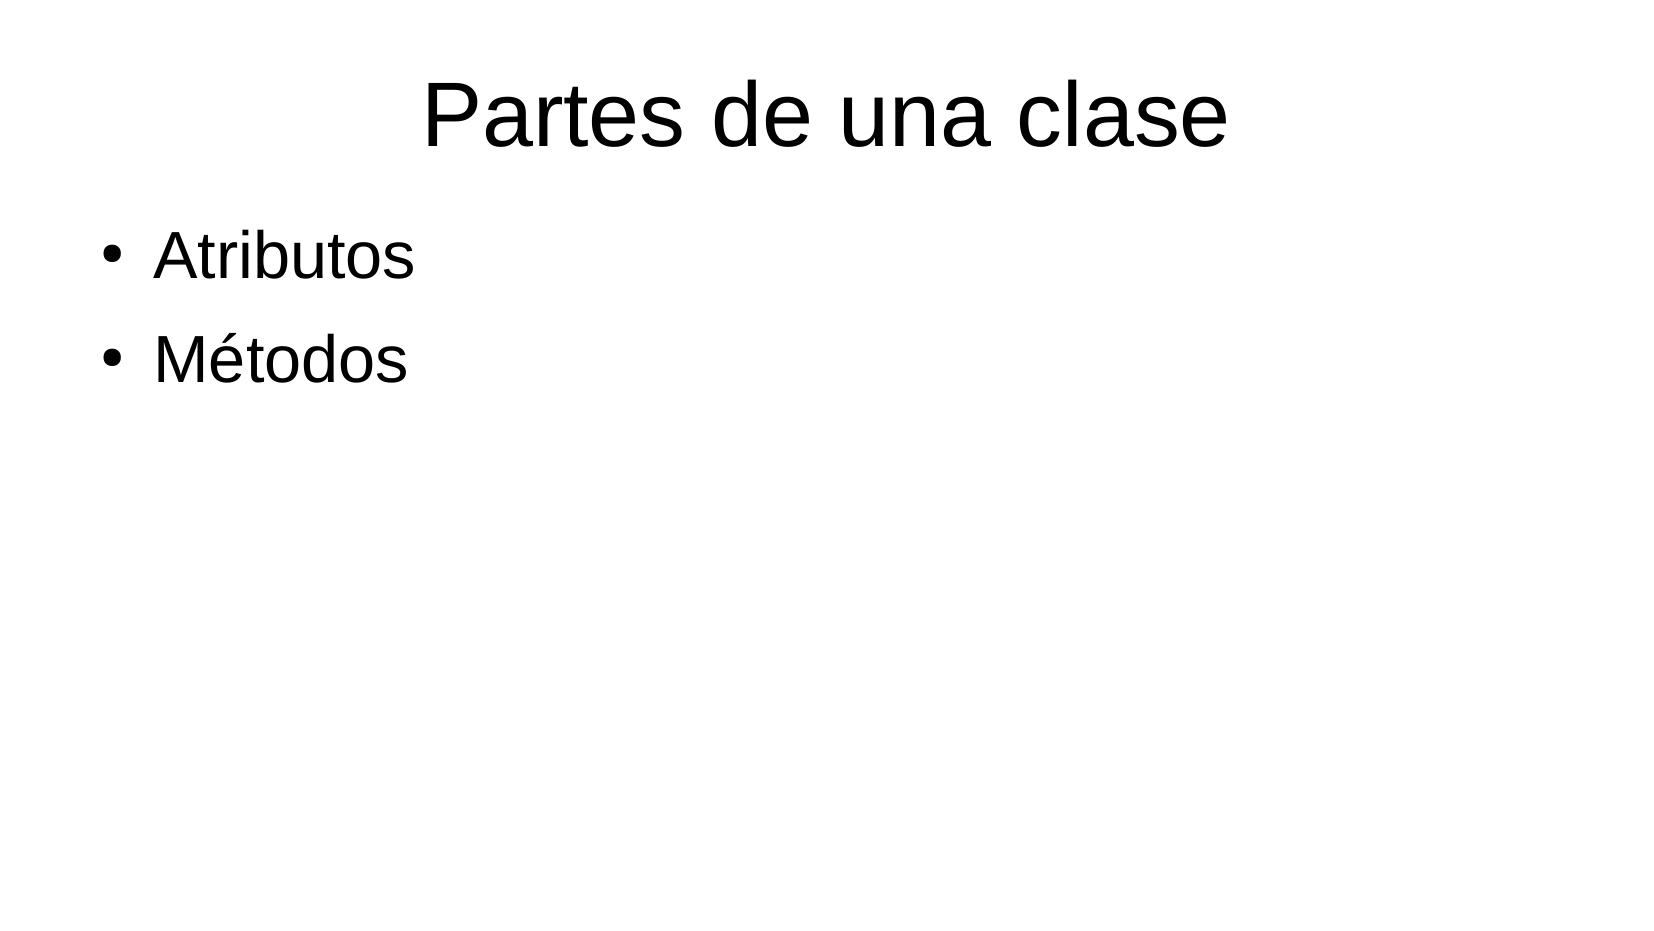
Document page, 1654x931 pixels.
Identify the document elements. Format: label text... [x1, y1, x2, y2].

title Partes de una clase [82, 37, 1571, 193]
list Atributos Métodos [82, 217, 1571, 758]
